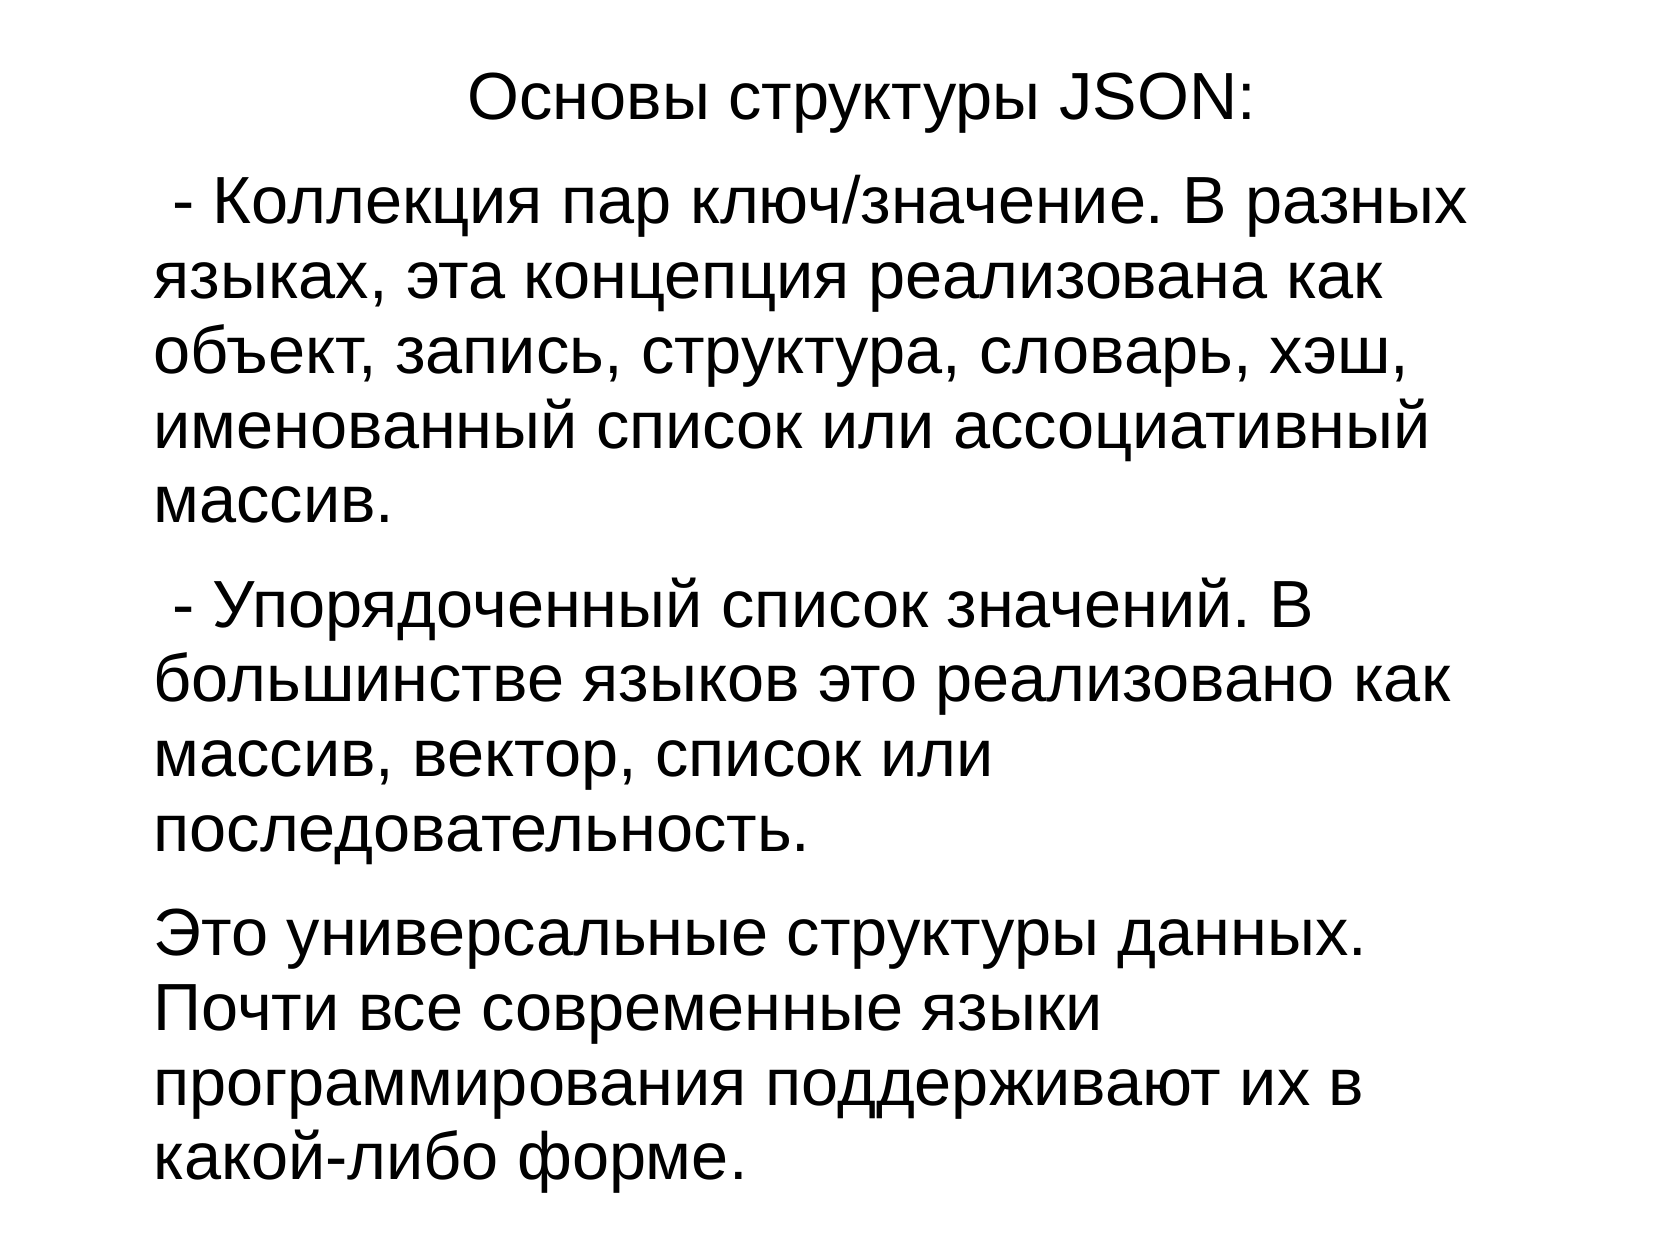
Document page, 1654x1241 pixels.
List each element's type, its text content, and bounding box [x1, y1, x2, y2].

list Основы структуры JSON: - Коллекция пар ключ/значение. В разных языках, эта концепция реализована как объект, запись, структура, словарь, хэш, именованный список или ассоциативный массив. - Упорядоченный список значений. В большинстве языков это реализовано как массив, вектор, список или последовательность. Это универсальные структуры данных. Почти все современные языки программирования поддерживают их в какой-либо форме. [82, 59, 1571, 1195]
